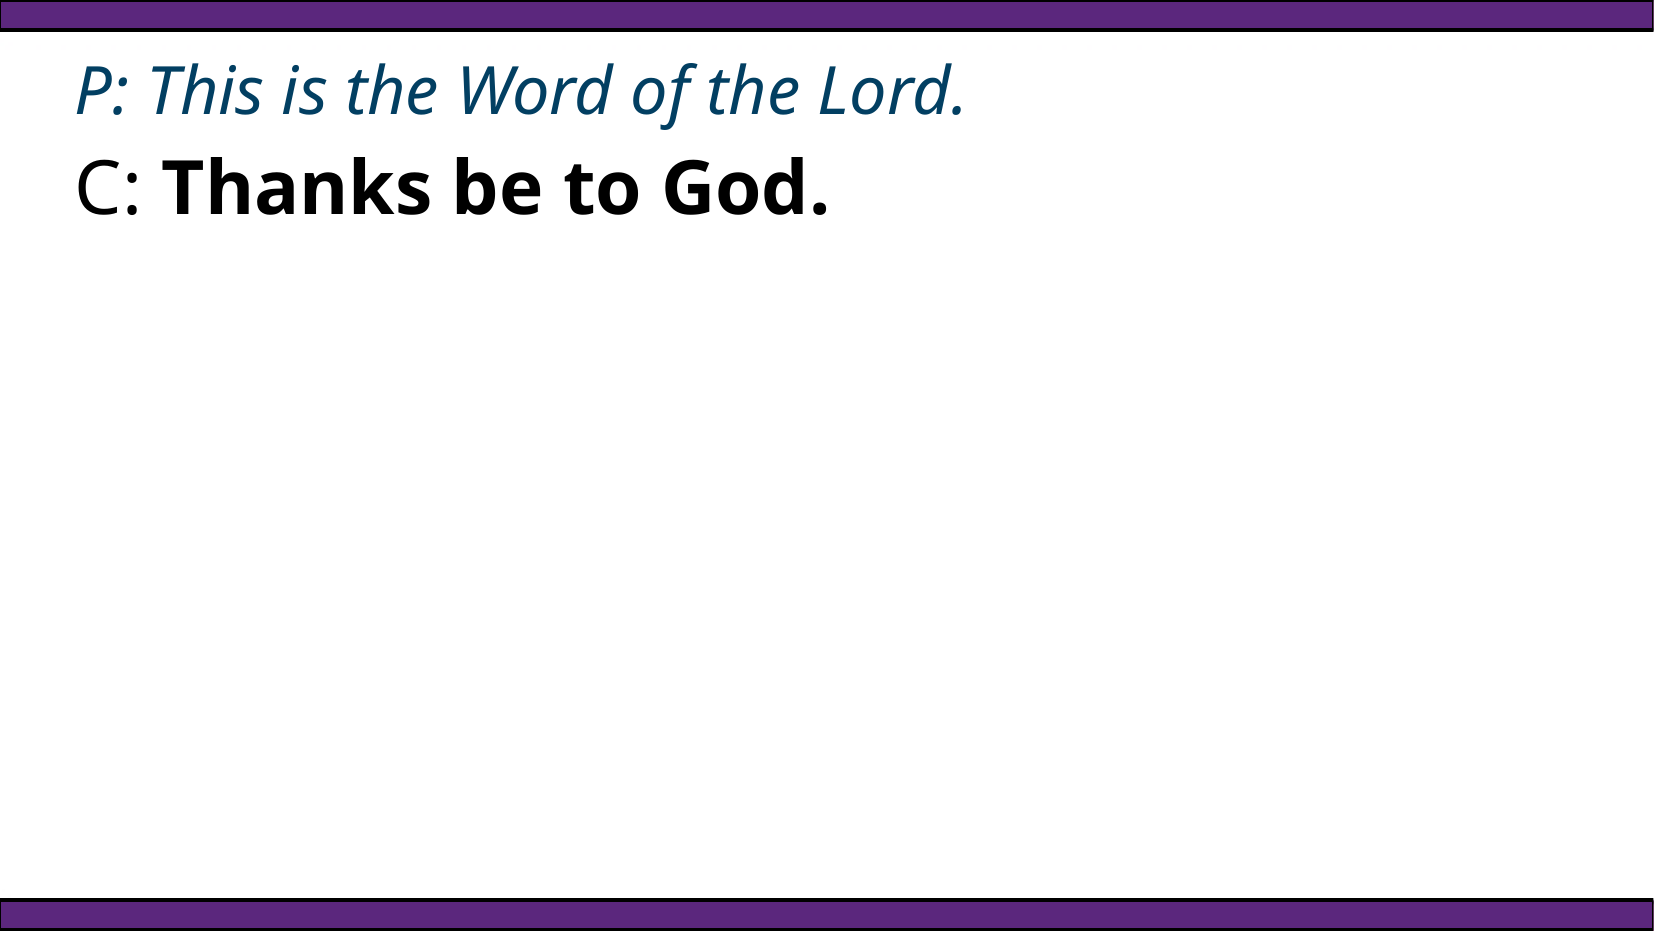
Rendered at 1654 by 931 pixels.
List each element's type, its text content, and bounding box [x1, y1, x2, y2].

text_box [0, 0, 1654, 31]
text_box [0, 900, 1654, 931]
picture [0, 31, 1654, 900]
text_box P: This is the Word of the Lord. C: Thanks be to God. [60, 36, 1591, 256]
